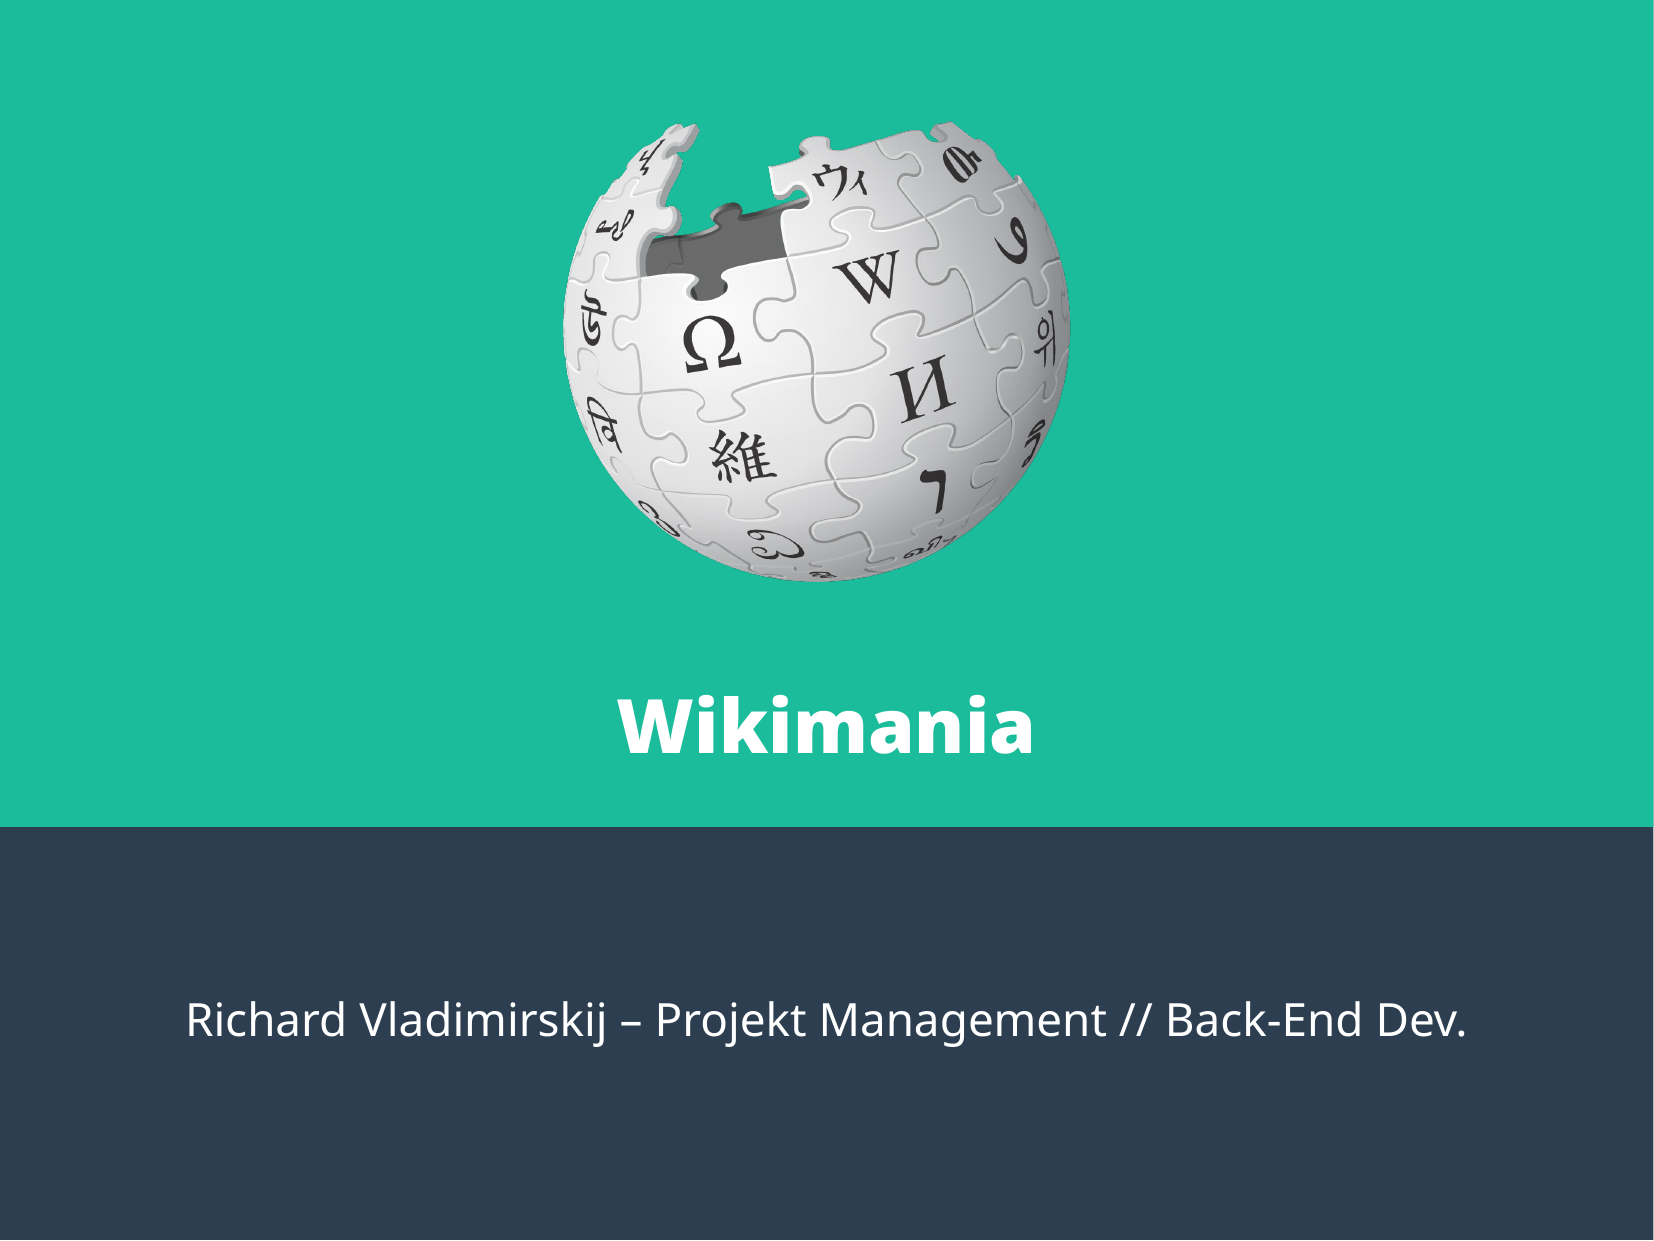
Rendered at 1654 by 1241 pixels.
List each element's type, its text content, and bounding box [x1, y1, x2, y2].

title Wikimania [59, 620, 1595, 778]
picture [561, 118, 1073, 586]
subtitle Richard Vladimirskij – Projekt Management // Back-End Dev. [59, 856, 1595, 1182]
